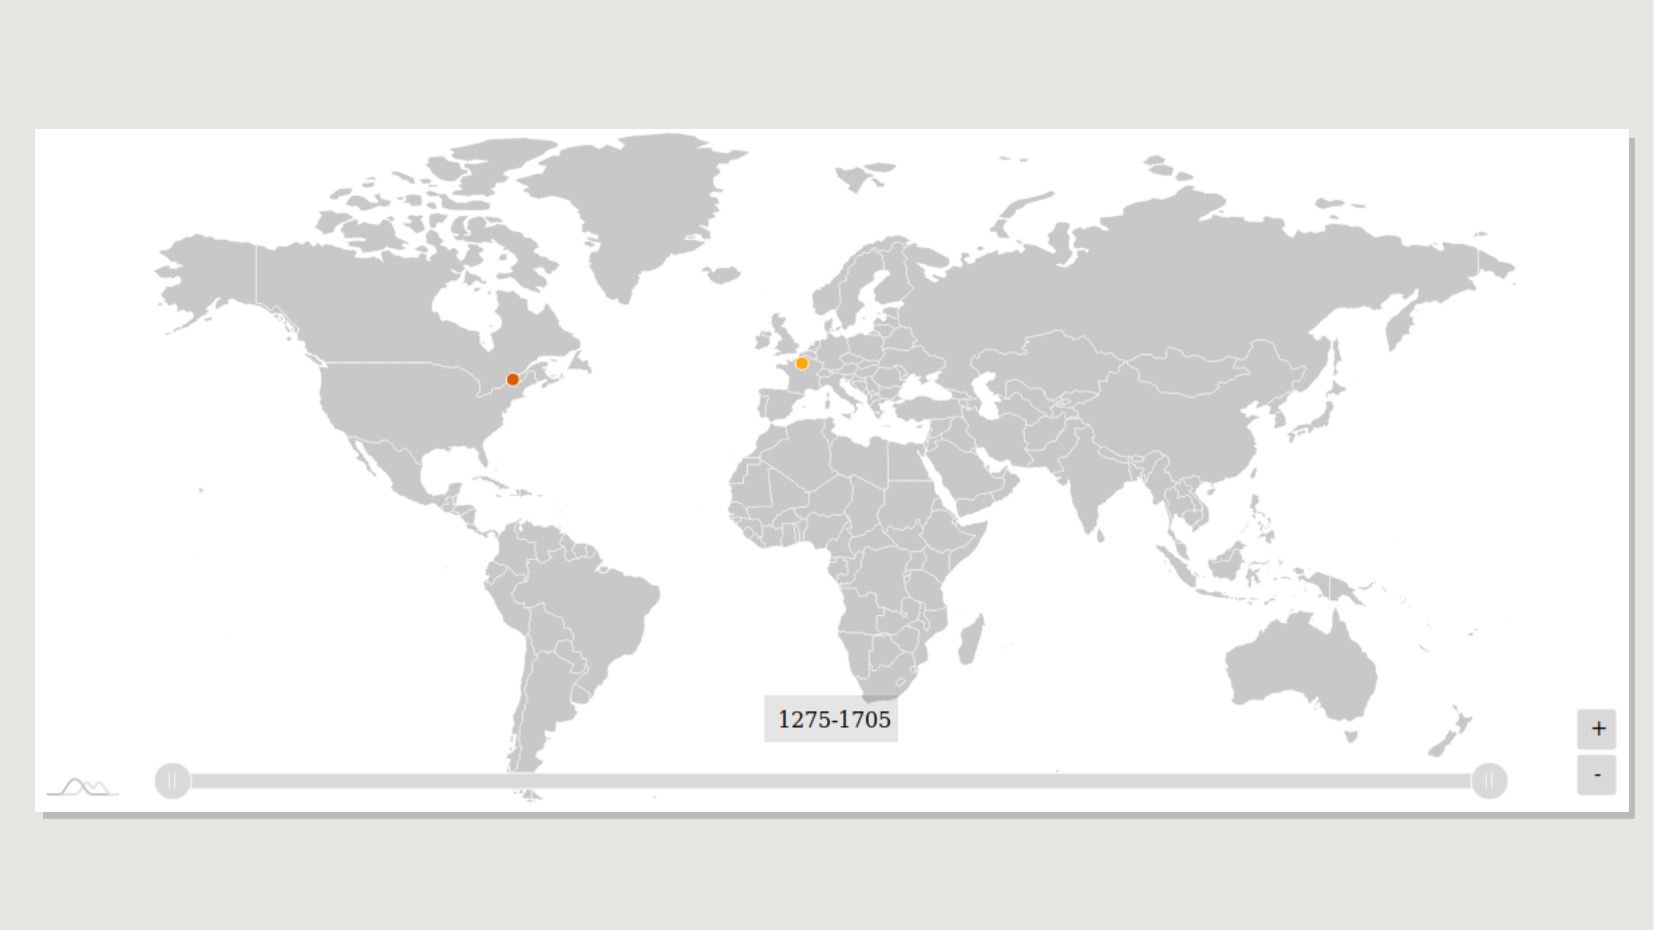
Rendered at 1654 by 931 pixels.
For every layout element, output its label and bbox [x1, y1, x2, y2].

picture [35, 129, 1629, 813]
